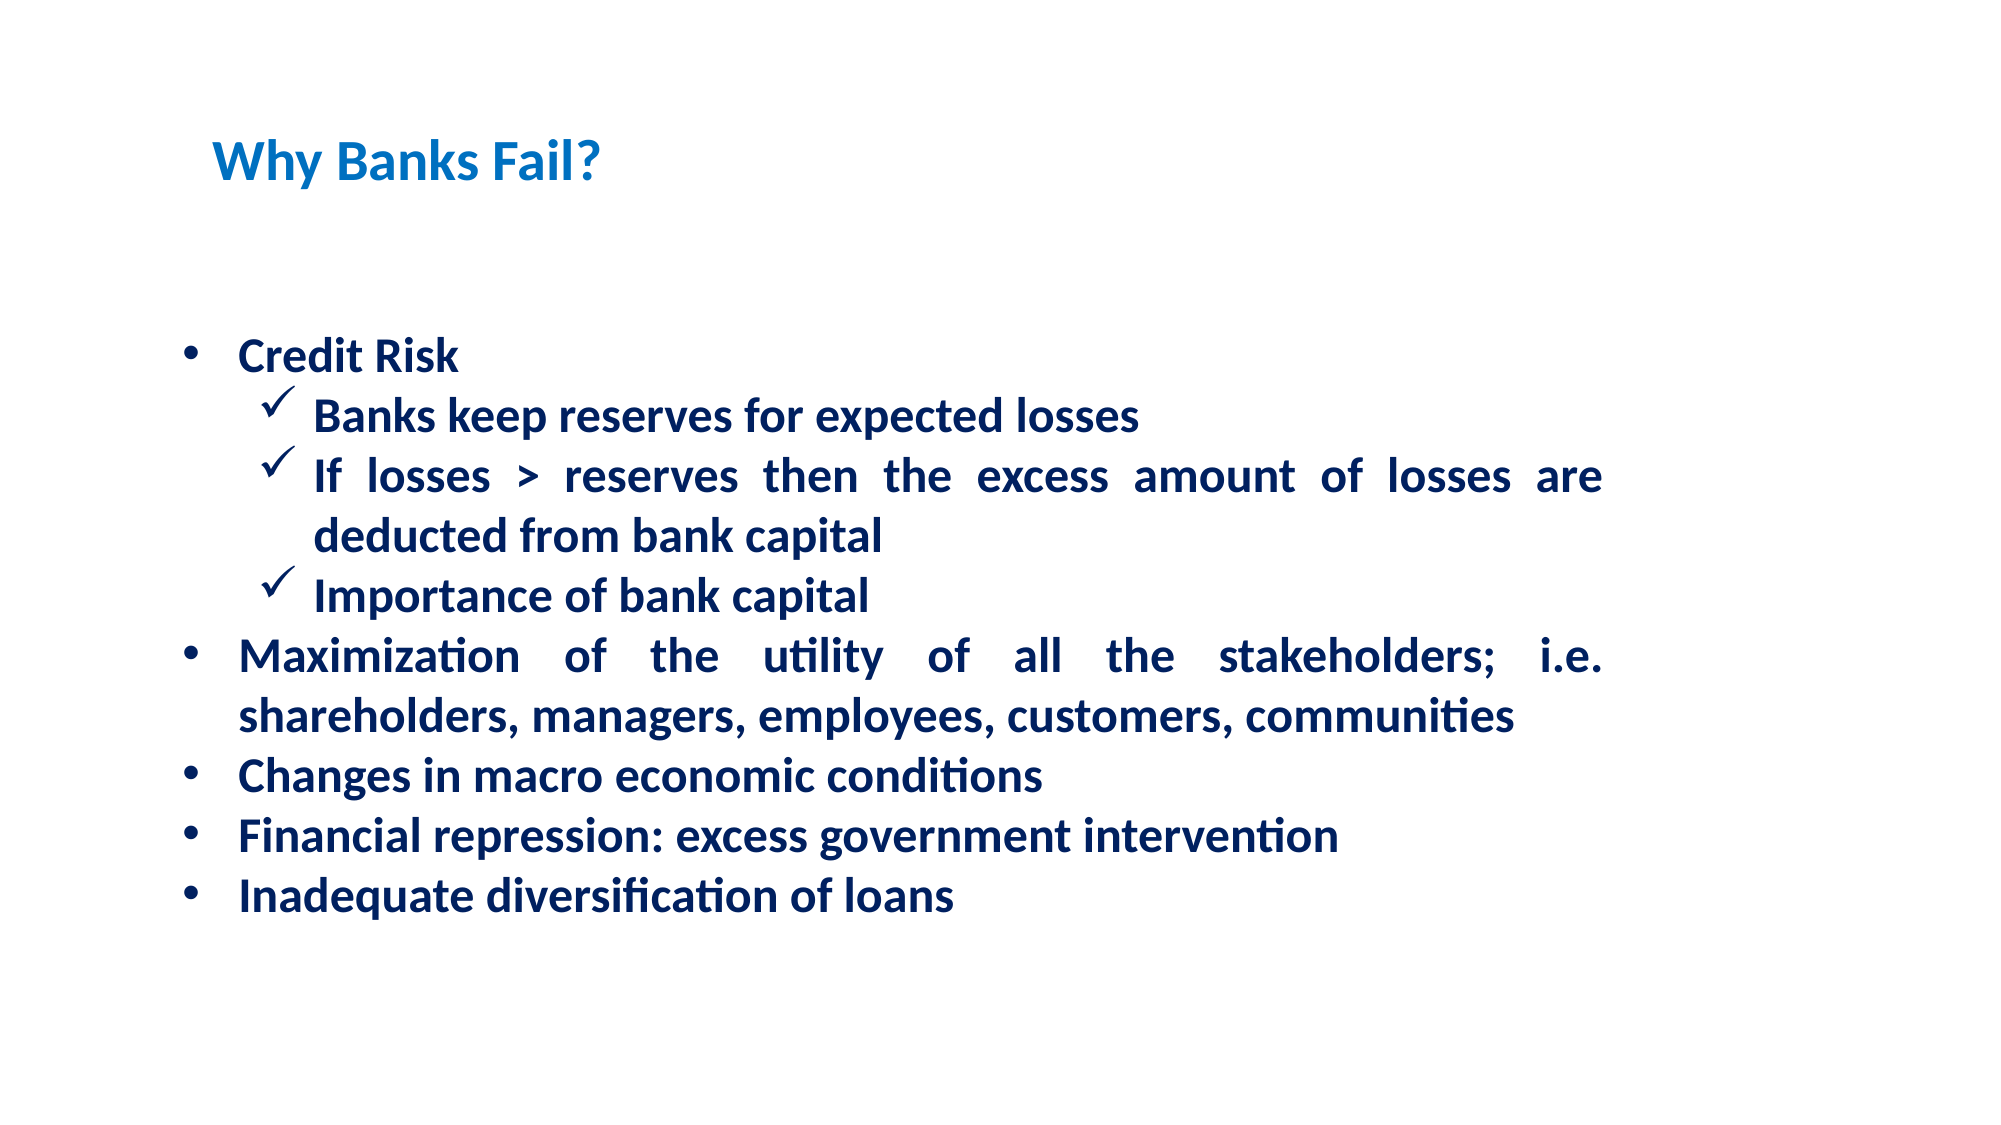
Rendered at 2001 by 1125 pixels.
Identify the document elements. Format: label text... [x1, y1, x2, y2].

text_box Why Banks Fail? [197, 114, 1724, 200]
text_box Credit Risk Banks keep reserves for expected losses If losses > reserves then the excess amount of losses are deducted from bank capital Importance of bank capital Maximization of the utility of all the stakeholders; i.e. shareholders, managers, employees, customers, communities Changes in macro economic conditions Financial repression: excess government intervention Inadequate diversification of loans [167, 315, 1620, 990]
